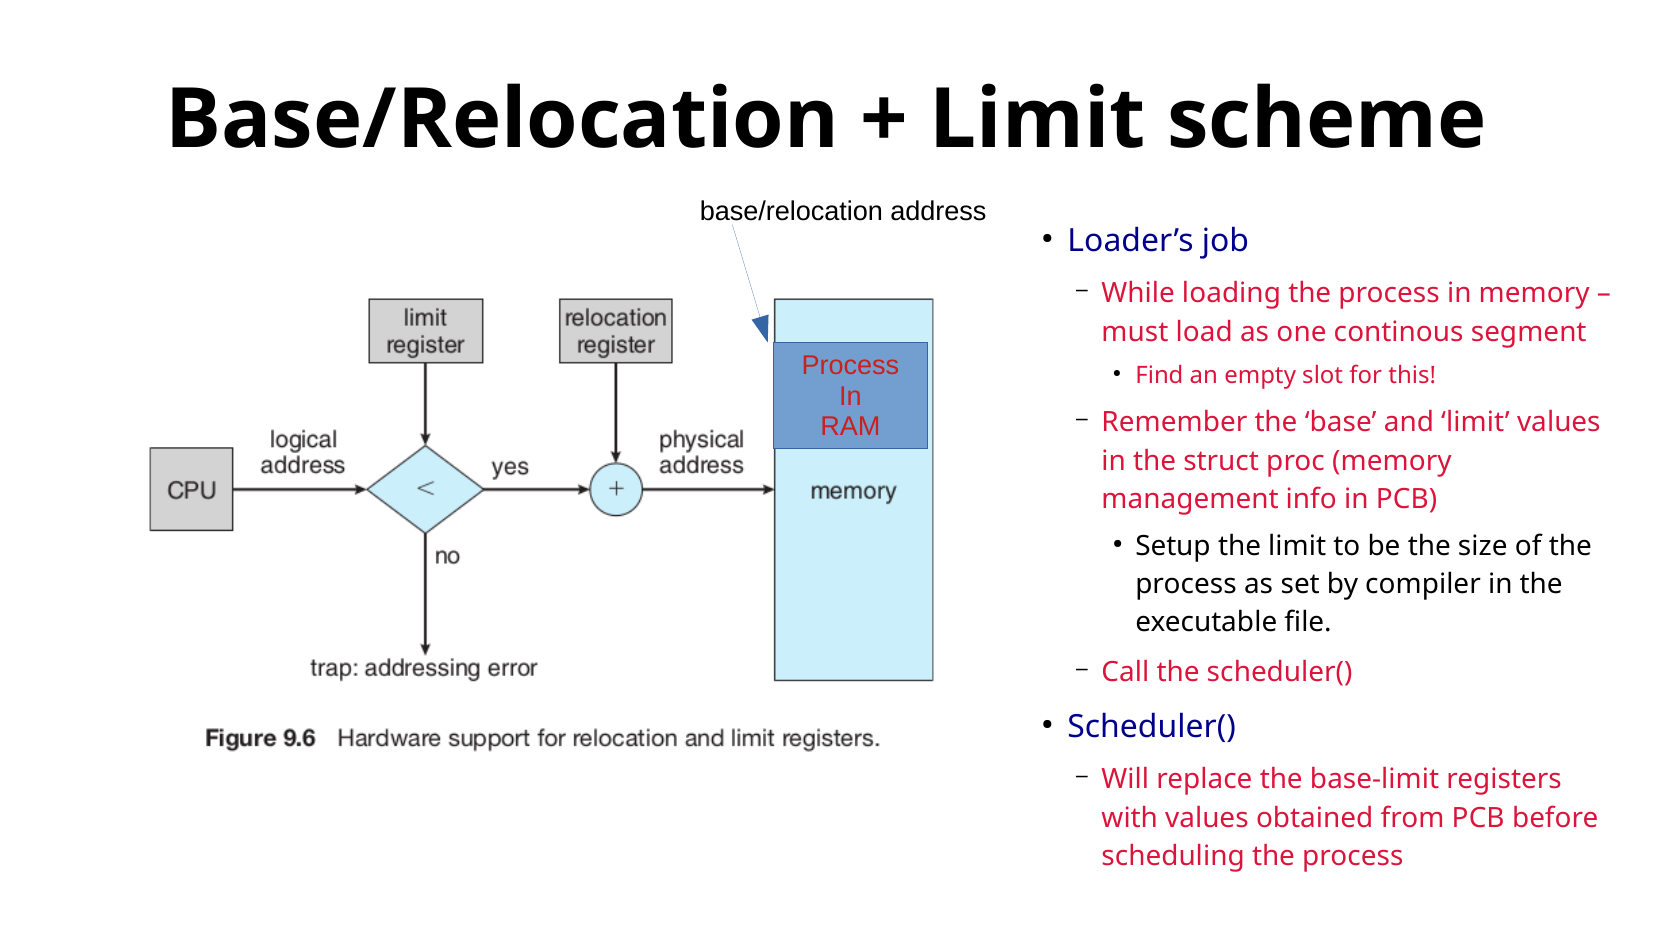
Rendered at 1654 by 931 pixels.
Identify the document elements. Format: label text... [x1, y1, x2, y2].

list Loader’s job While loading the process in memory – must load as one continous segment Find an empty slot for this! Remember the ‘base’ and ‘limit’ values in the struct proc (memory management info in PCB) Setup the limit to be the size of the process as set by compiler in the executable file. Call the scheduler() Scheduler() Will replace the base-limit registers with values obtained from PCB before scheduling the process [1033, 217, 1619, 910]
title Base/Relocation + Limit scheme [82, 37, 1571, 193]
text_box base/relocation address [685, 189, 1004, 235]
text_box Process In RAM [773, 342, 928, 449]
picture [47, 223, 981, 780]
